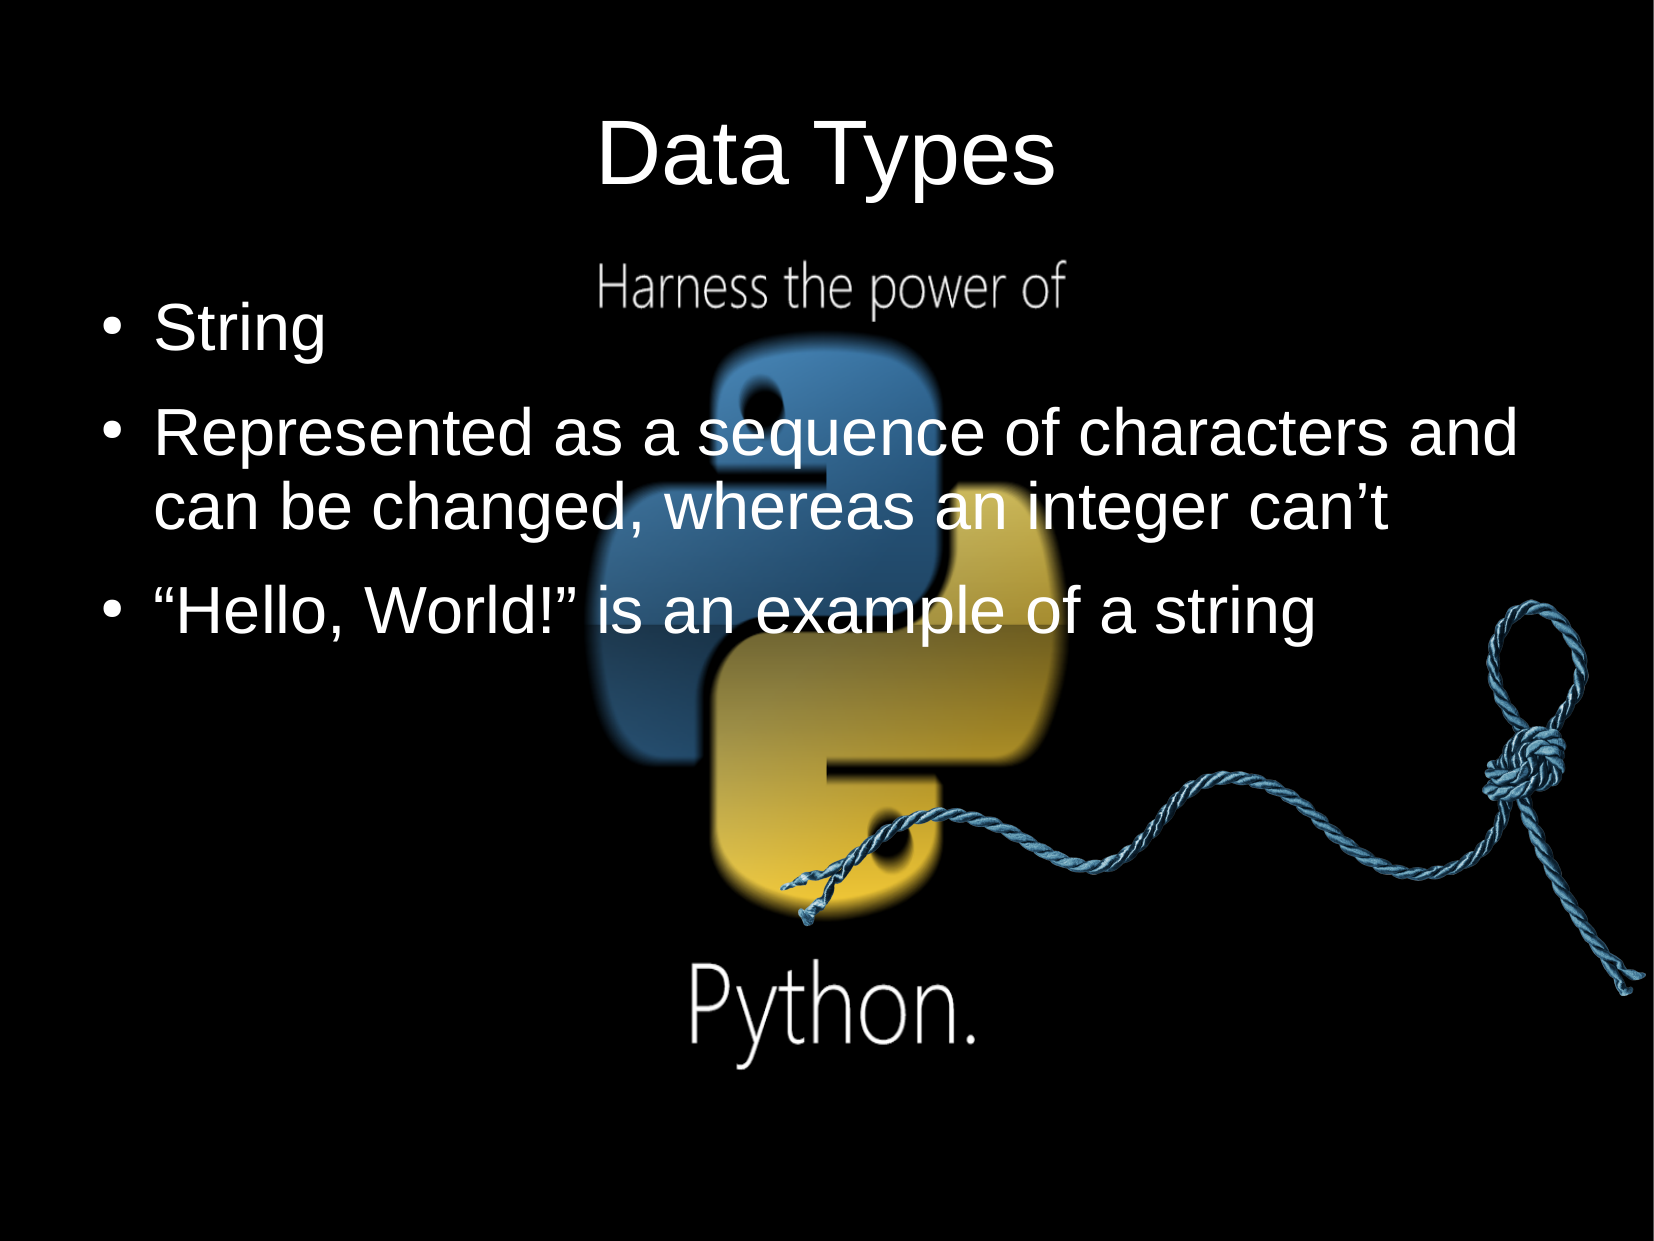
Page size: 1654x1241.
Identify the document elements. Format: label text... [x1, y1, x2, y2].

picture [0, 0, 1654, 1241]
list String Represented as a sequence of characters and can be changed, whereas an integer can’t “Hello, World!” is an example of a string [82, 290, 1571, 1010]
title Data Types [82, 49, 1571, 257]
